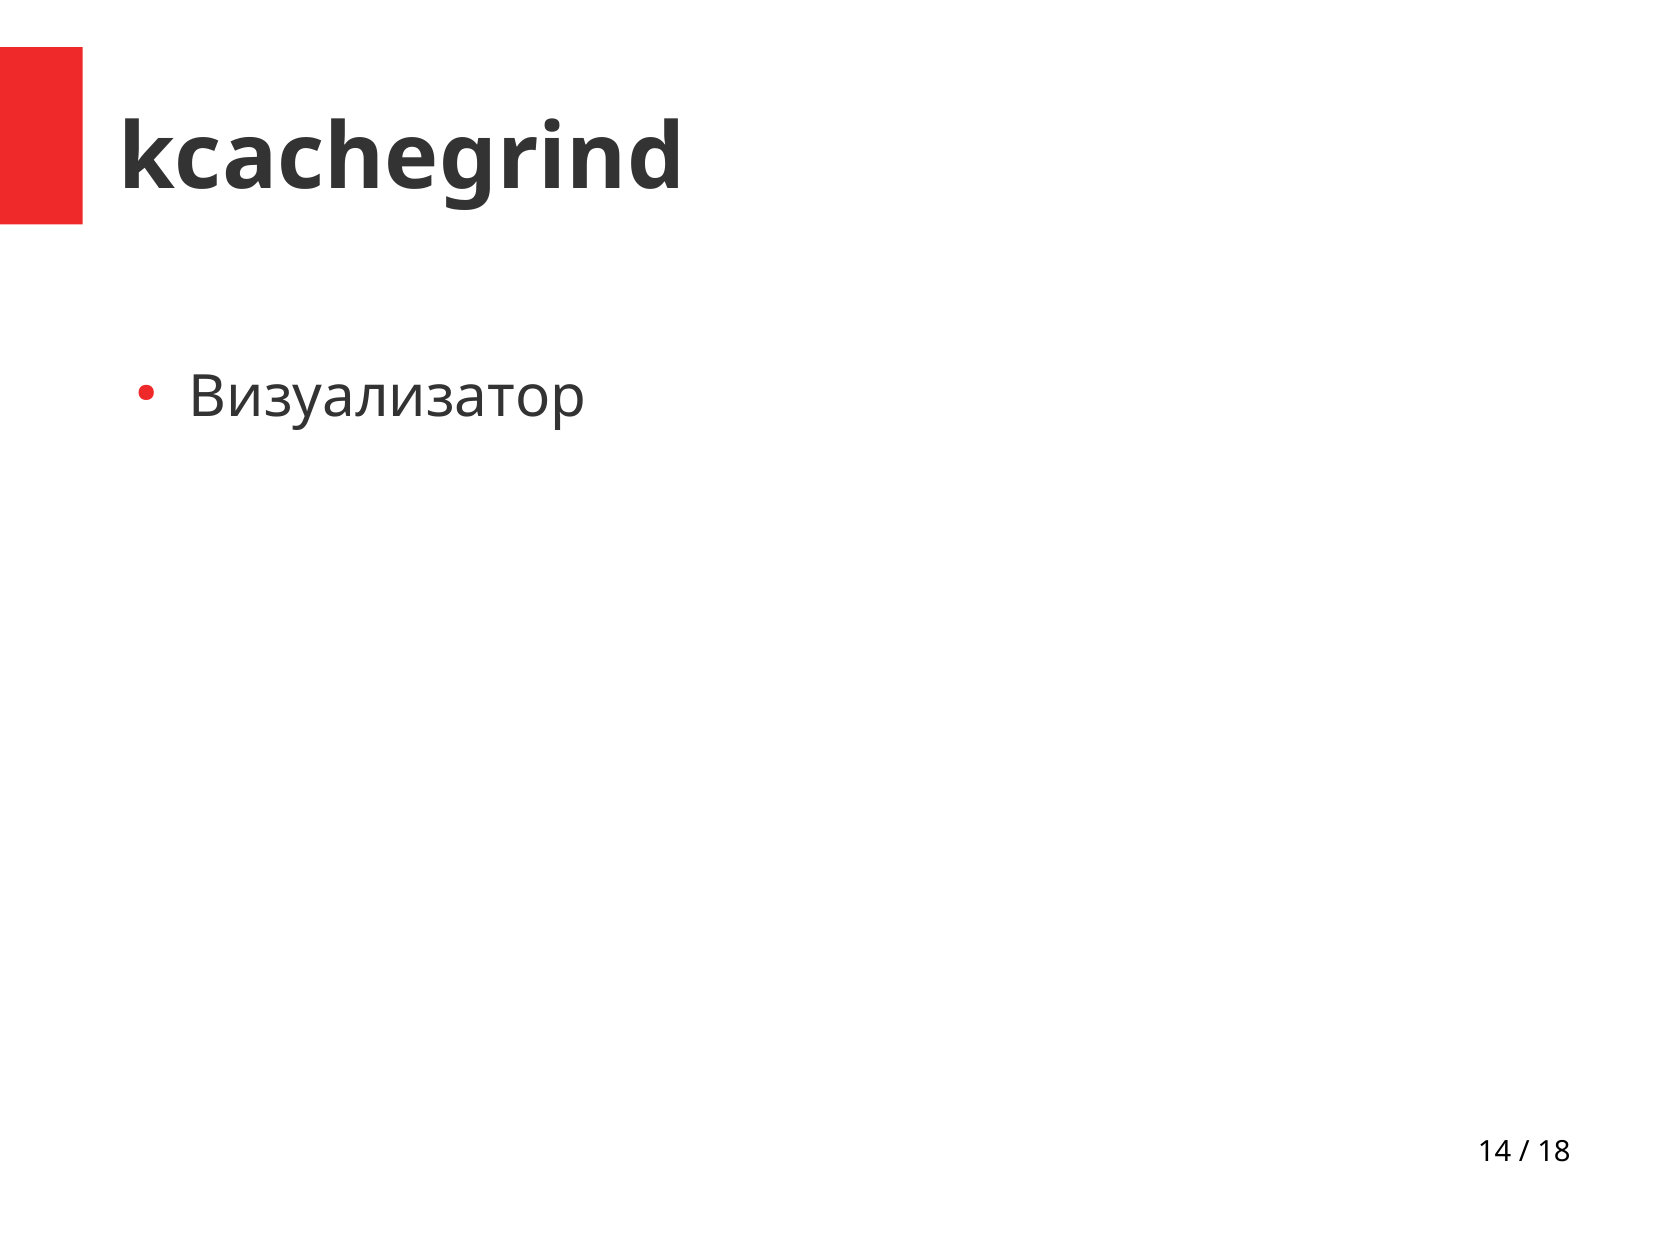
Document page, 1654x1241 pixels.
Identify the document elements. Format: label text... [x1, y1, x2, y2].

list Визуализатор [118, 354, 1536, 1074]
title kcachegrind [118, 49, 1571, 257]
